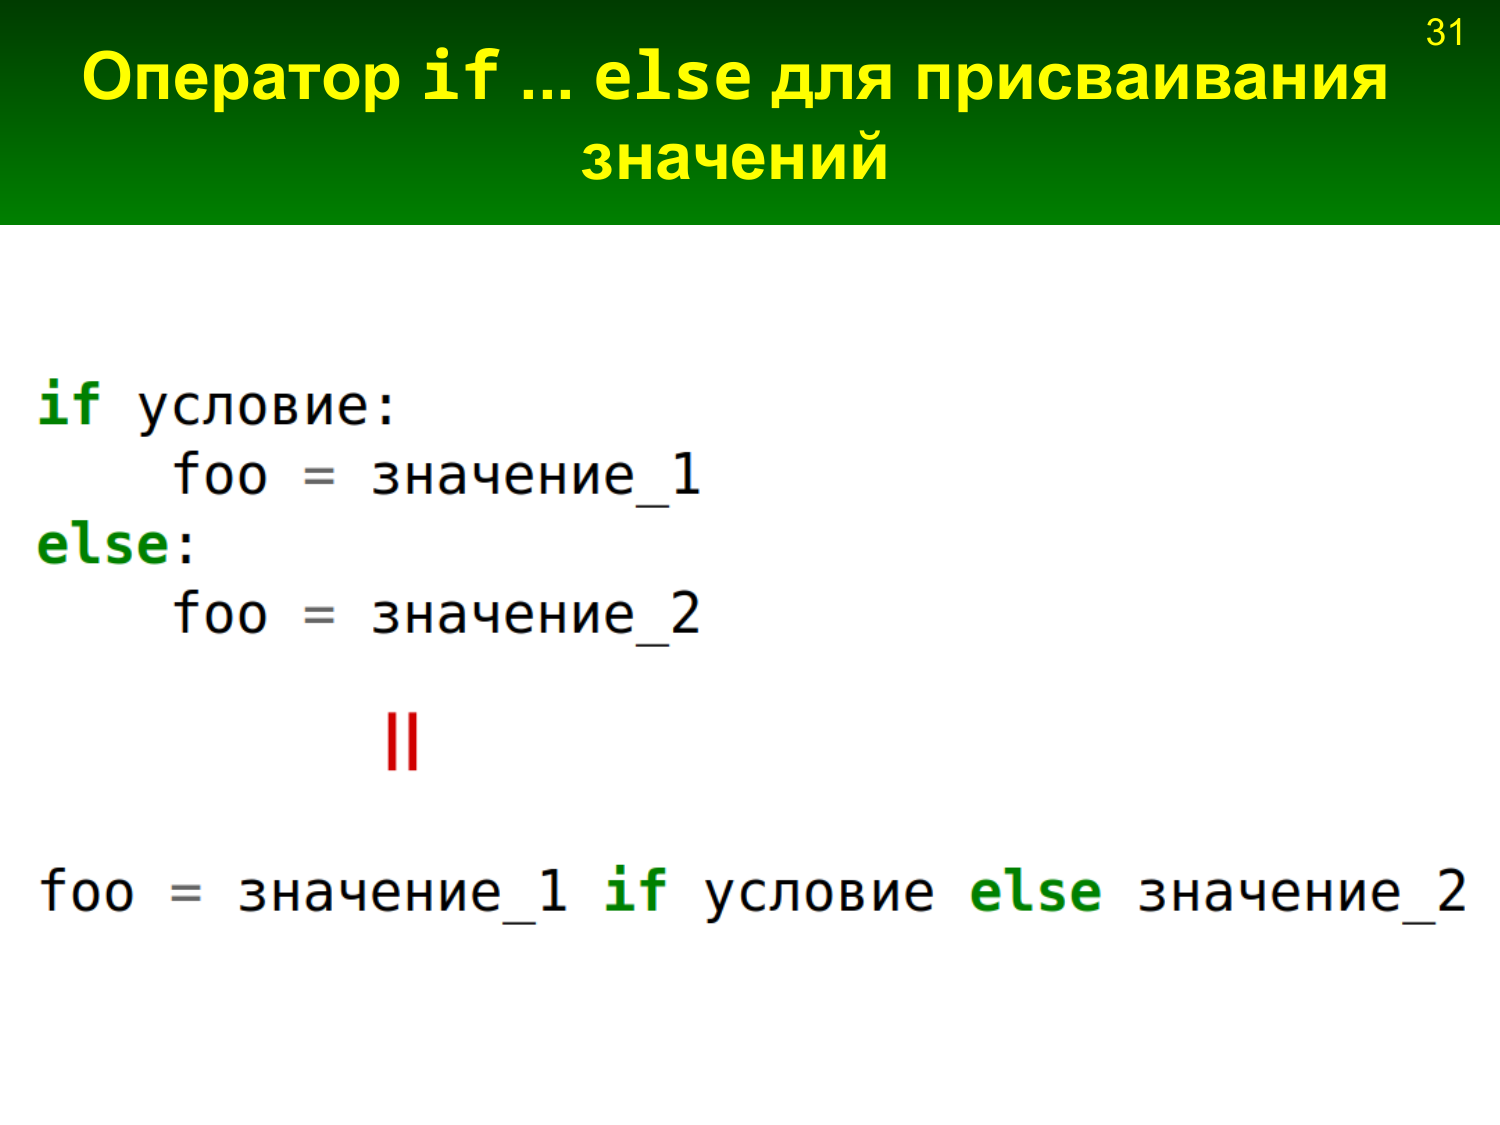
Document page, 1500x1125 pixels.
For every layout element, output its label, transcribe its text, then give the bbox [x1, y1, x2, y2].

title Оператор if ... else для присваивания значений [47, 11, 1426, 215]
picture [23, 348, 1477, 947]
